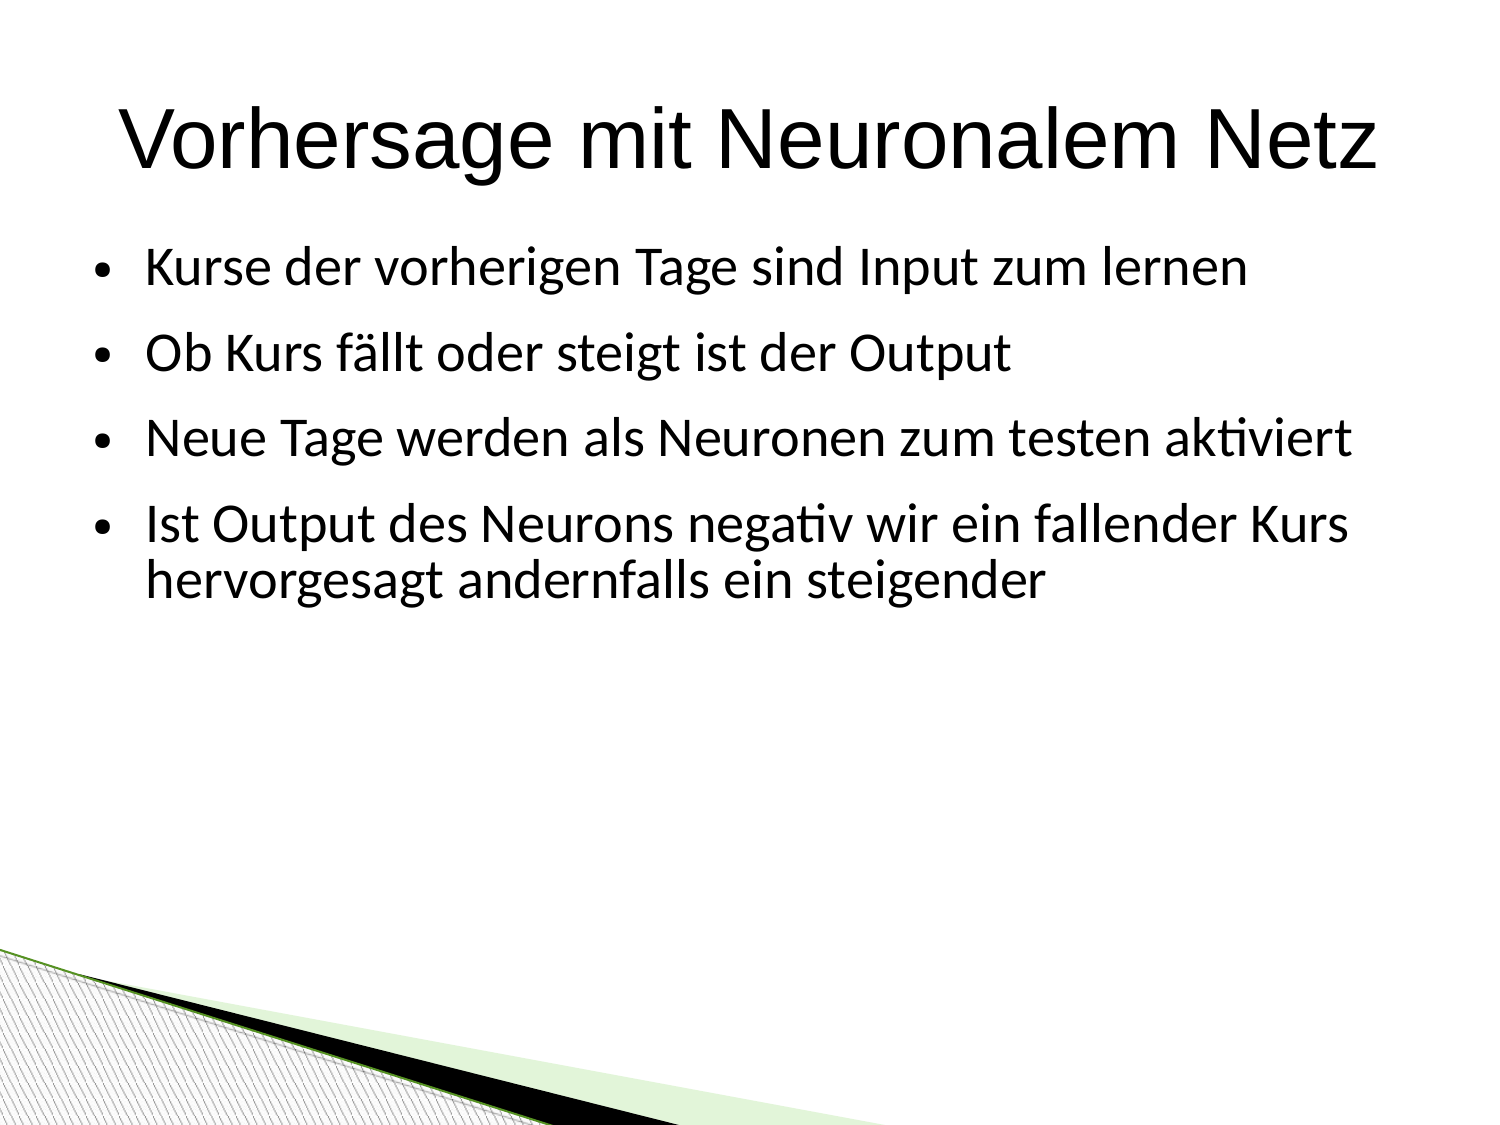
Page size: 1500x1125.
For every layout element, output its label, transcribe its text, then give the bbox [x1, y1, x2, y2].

picture [0, 952, 543, 1125]
list Kurse der vorherigen Tage sind Input zum lernen Ob Kurs fällt oder steigt ist der Output Neue Tage werden als Neuronen zum testen aktiviert Ist Output des Neurons negativ wir ein fallender Kurs hervorgesagt andernfalls ein steigender [75, 243, 1425, 986]
title Vorhersage mit Neuronalem Netz [75, 45, 1425, 233]
